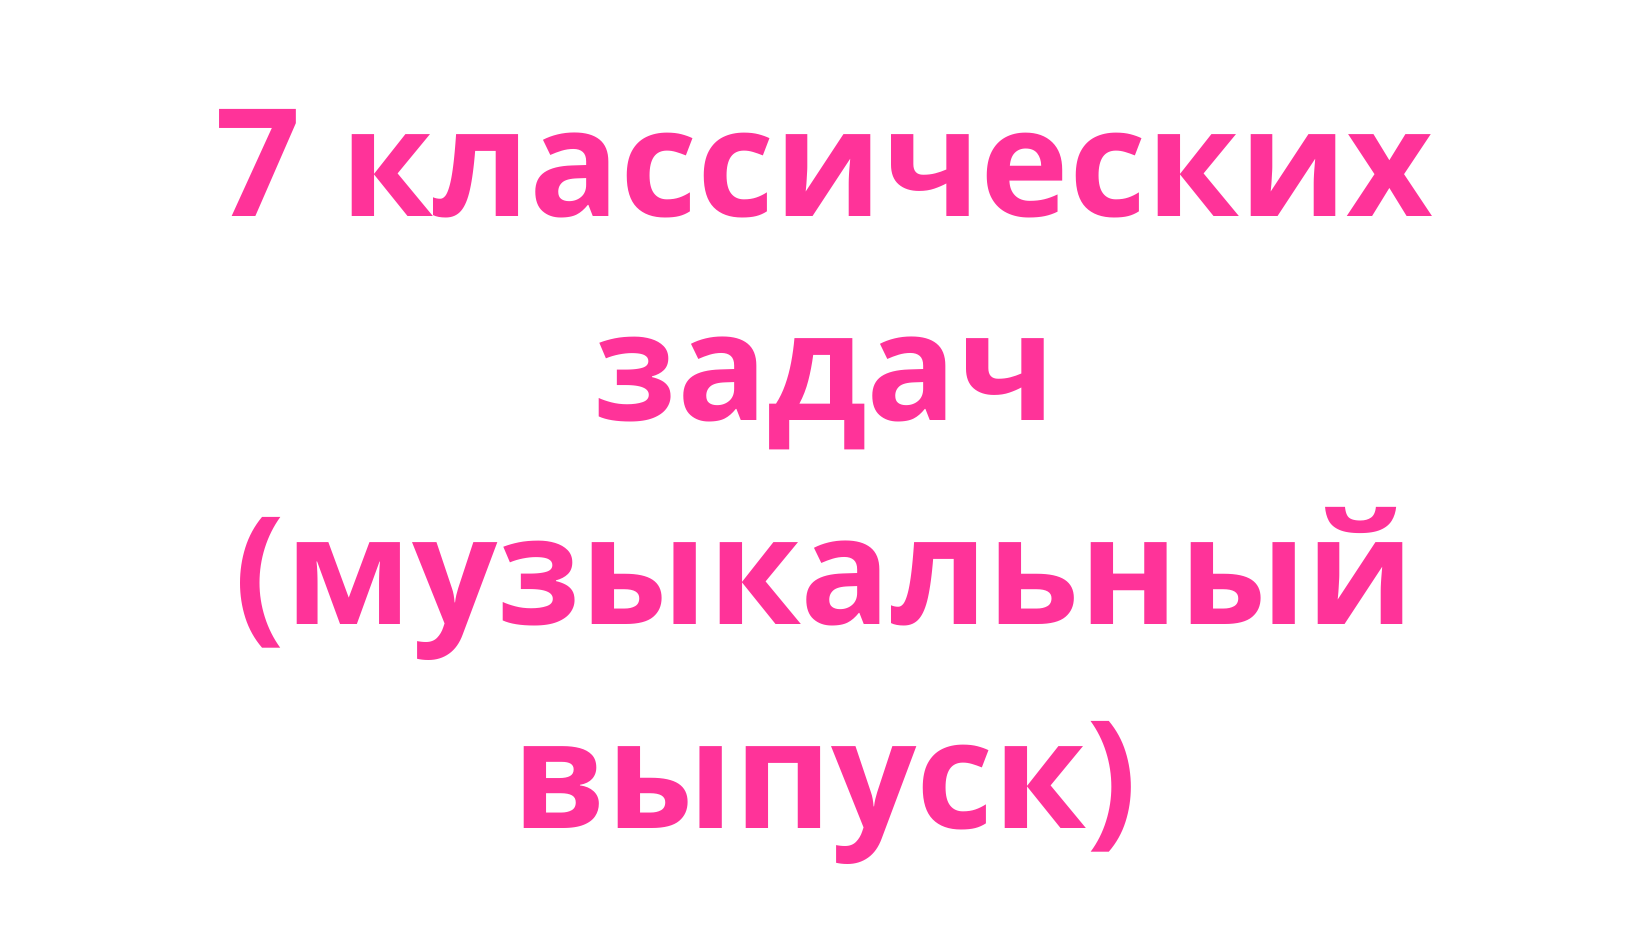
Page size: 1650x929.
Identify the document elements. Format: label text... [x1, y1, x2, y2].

subtitle 7 классических задач (музыкальный выпуск) [0, 0, 1650, 929]
